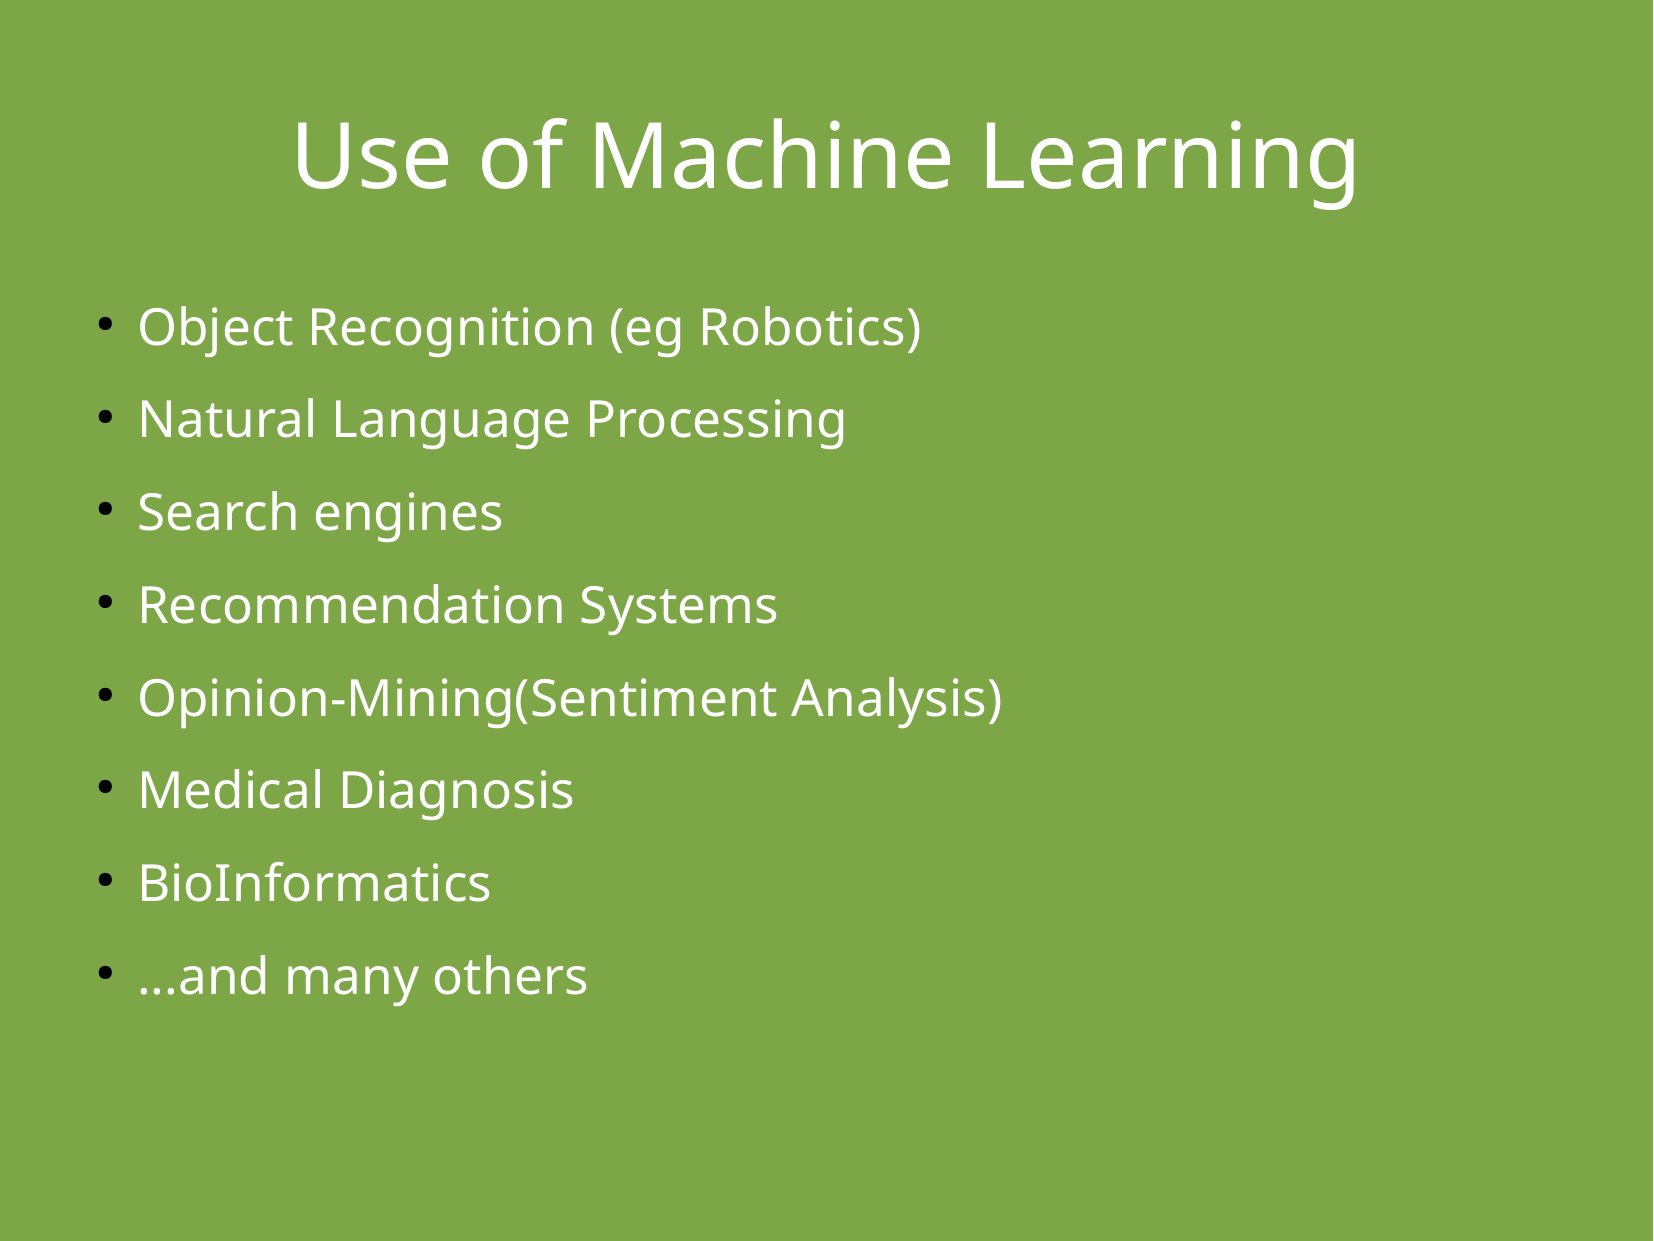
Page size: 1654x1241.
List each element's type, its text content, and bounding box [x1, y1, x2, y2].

title Use of Machine Learning [82, 49, 1571, 257]
list Object Recognition (eg Robotics) Natural Language Processing Search engines Recommendation Systems Opinion-Mining(Sentiment Analysis) Medical Diagnosis BioInformatics ...and many others [82, 290, 1538, 1010]
